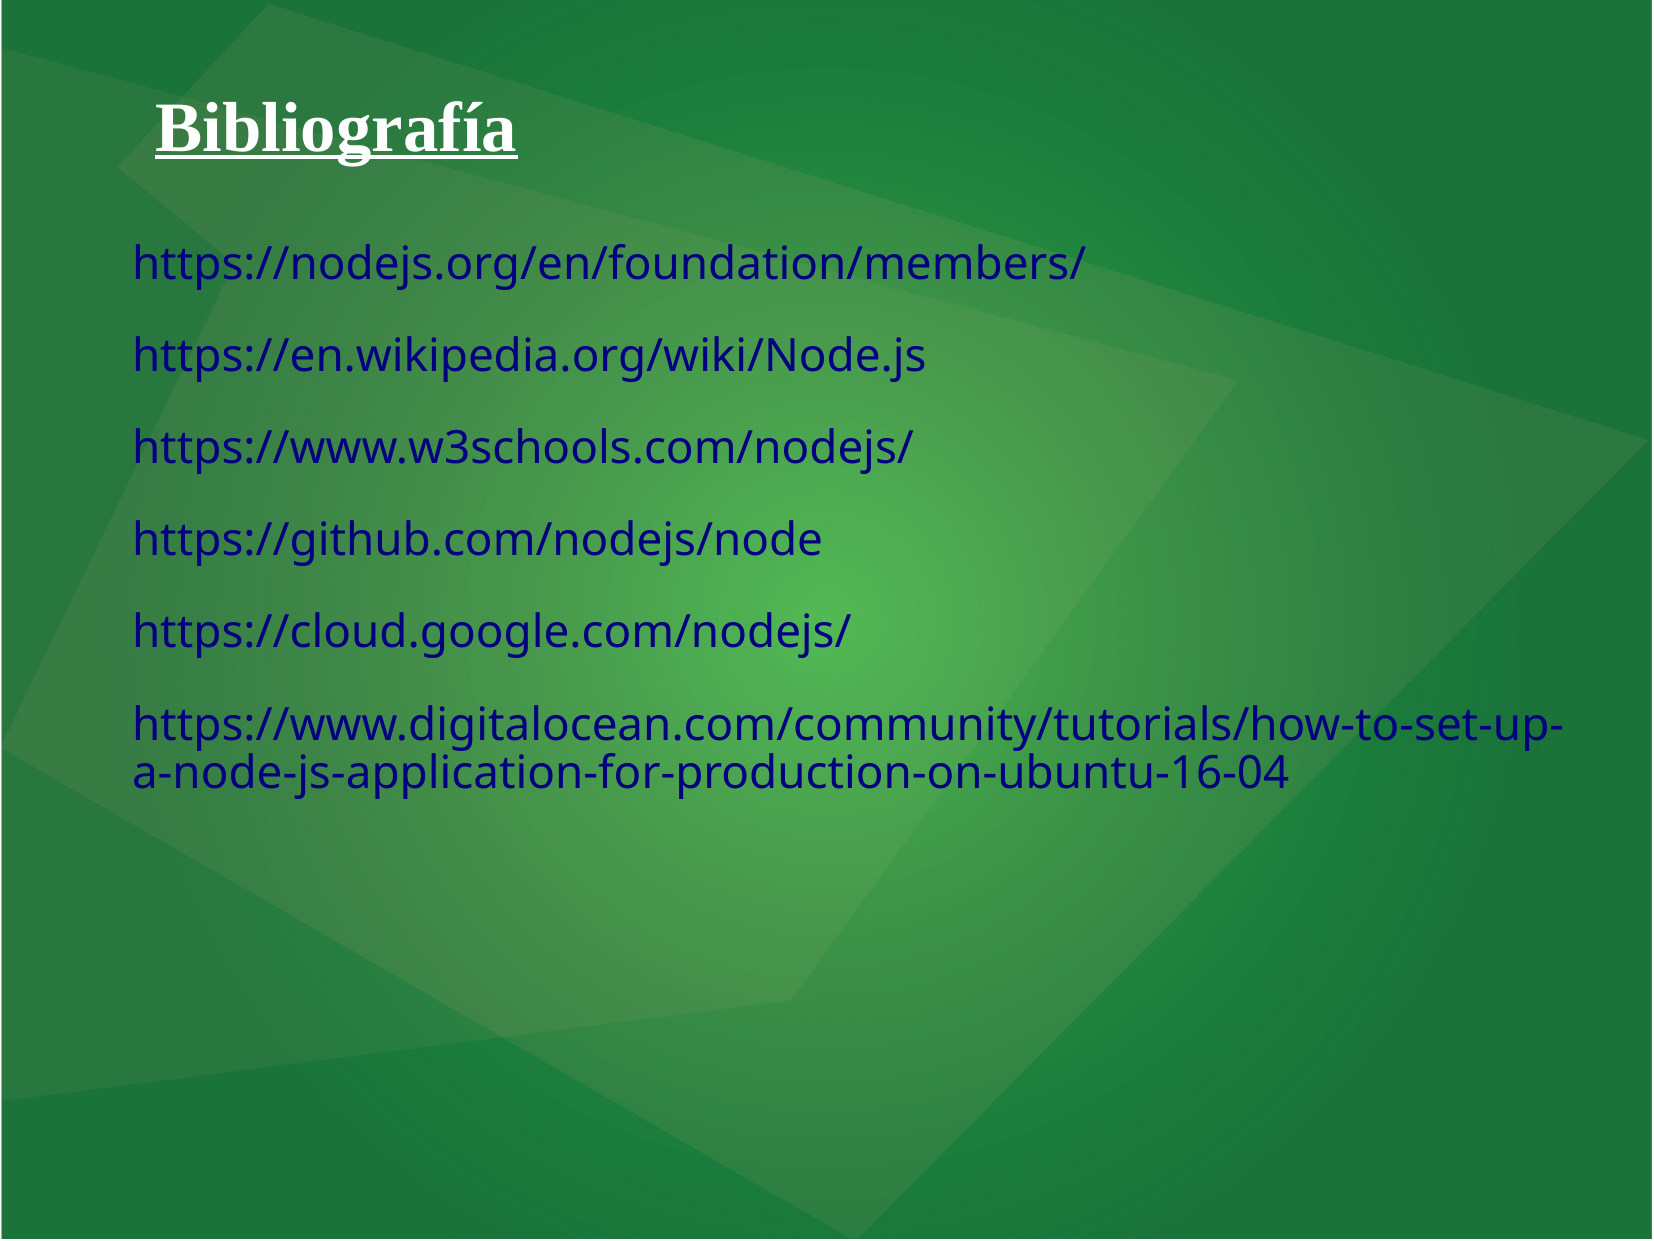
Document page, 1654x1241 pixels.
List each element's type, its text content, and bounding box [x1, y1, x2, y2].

title Bibliografía [0, 23, 756, 231]
picture [0, 0, 1652, 1241]
list https://nodejs.org/en/foundation/members/ https://en.wikipedia.org/wiki/Node.js https://www.w3schools.com/nodejs/ https://github.com/nodejs/node https://cloud.google.com/nodejs/ https://www.digitalocean.com/community/tutorials/how-to-set-up-a-node-js-application-for-production-on-ubuntu-16-04 [94, 230, 1583, 950]
